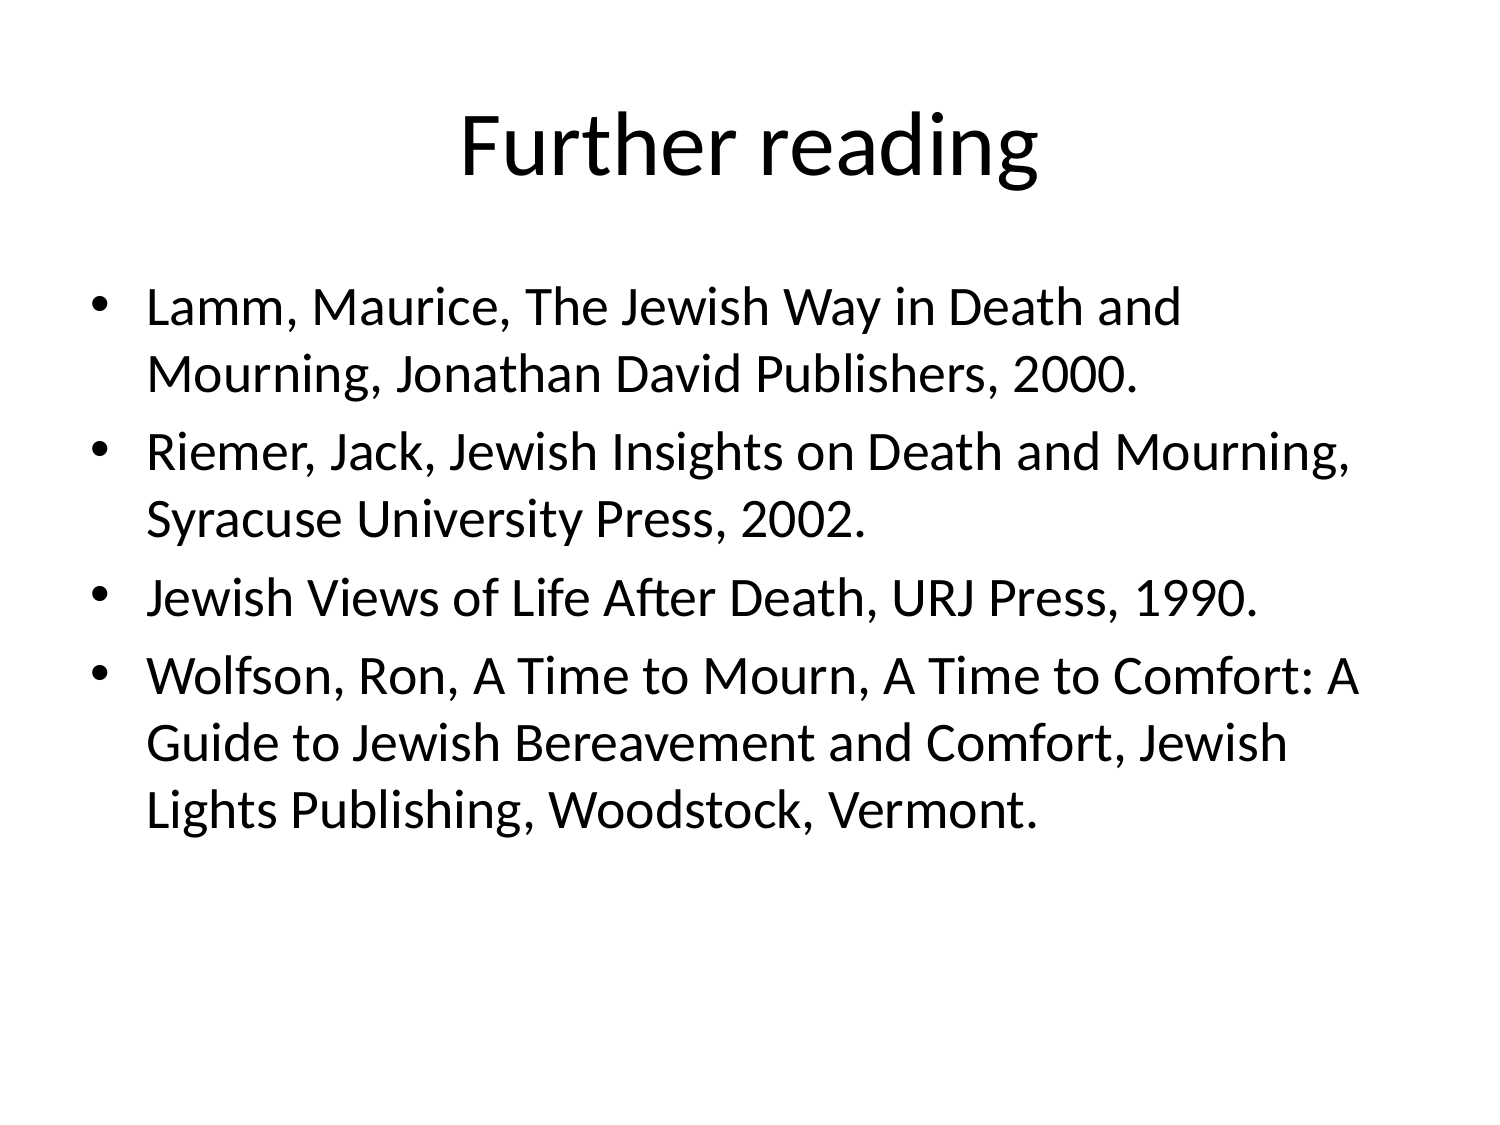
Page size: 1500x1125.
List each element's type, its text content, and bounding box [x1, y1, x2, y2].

title Further reading [75, 45, 1425, 233]
list Lamm, Maurice, The Jewish Way in Death and Mourning, Jonathan David Publishers, 2000. Riemer, Jack, Jewish Insights on Death and Mourning, Syracuse University Press, 2002. Jewish Views of Life After Death, URJ Press, 1990. Wolfson, Ron, A Time to Mourn, A Time to Comfort: A Guide to Jewish Bereavement and Comfort, Jewish Lights Publishing, Woodstock, Vermont. [75, 262, 1425, 1005]
